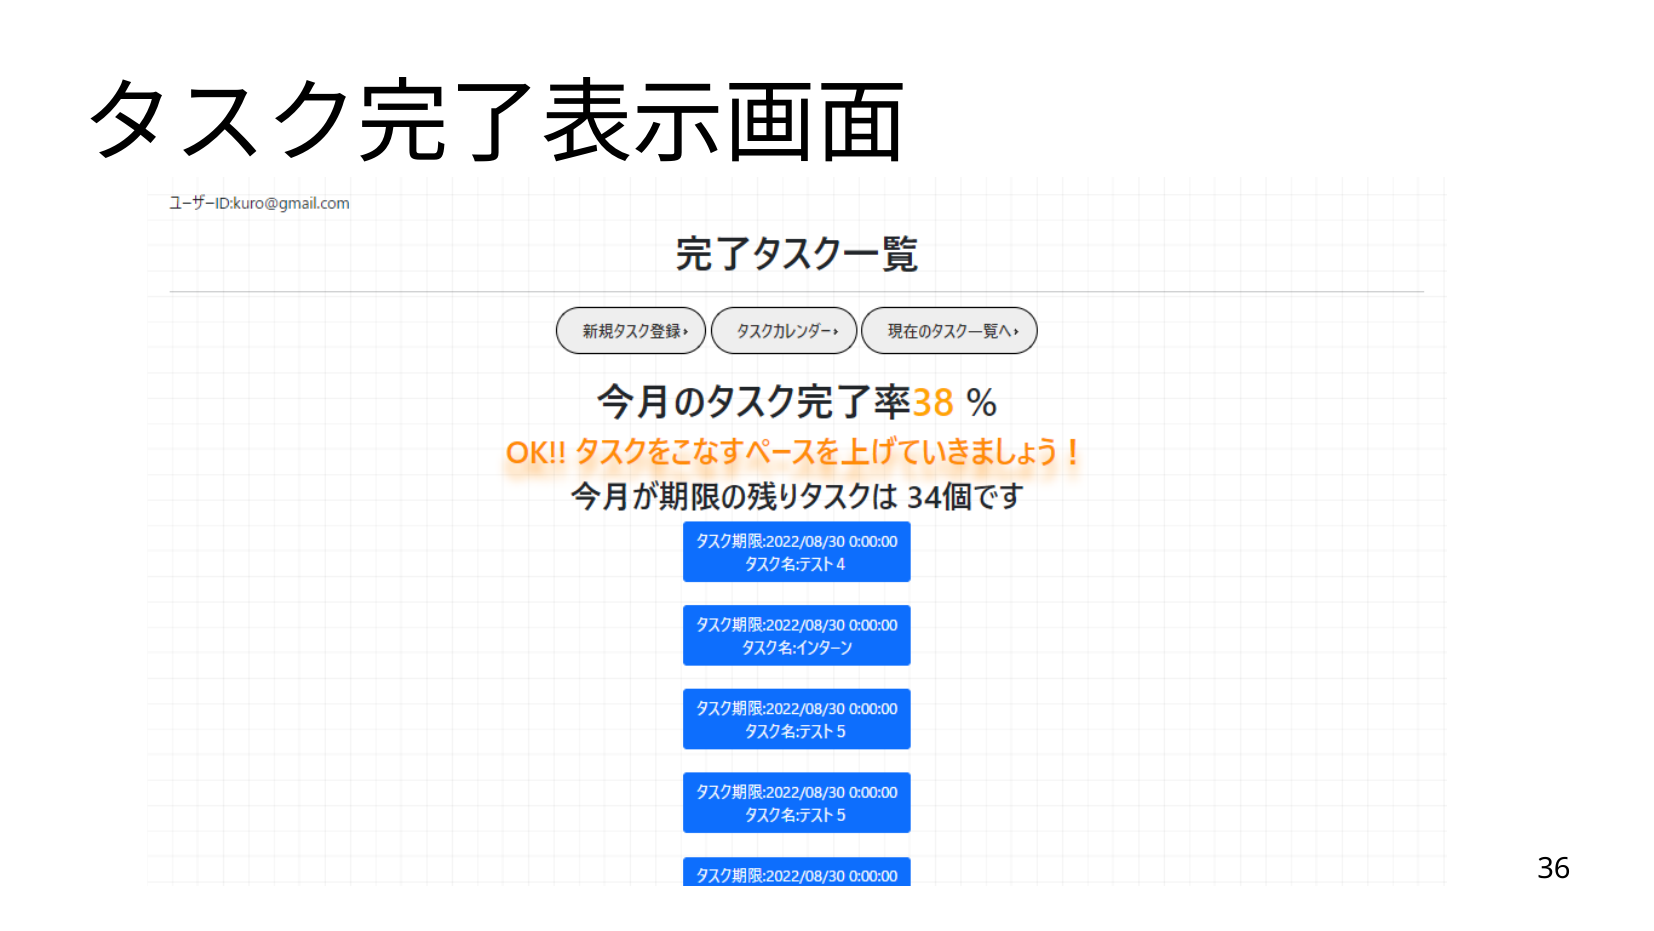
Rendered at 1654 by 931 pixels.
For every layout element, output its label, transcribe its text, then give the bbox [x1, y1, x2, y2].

title タスク完了表示画面 [82, 37, 1571, 193]
picture [147, 177, 1447, 886]
